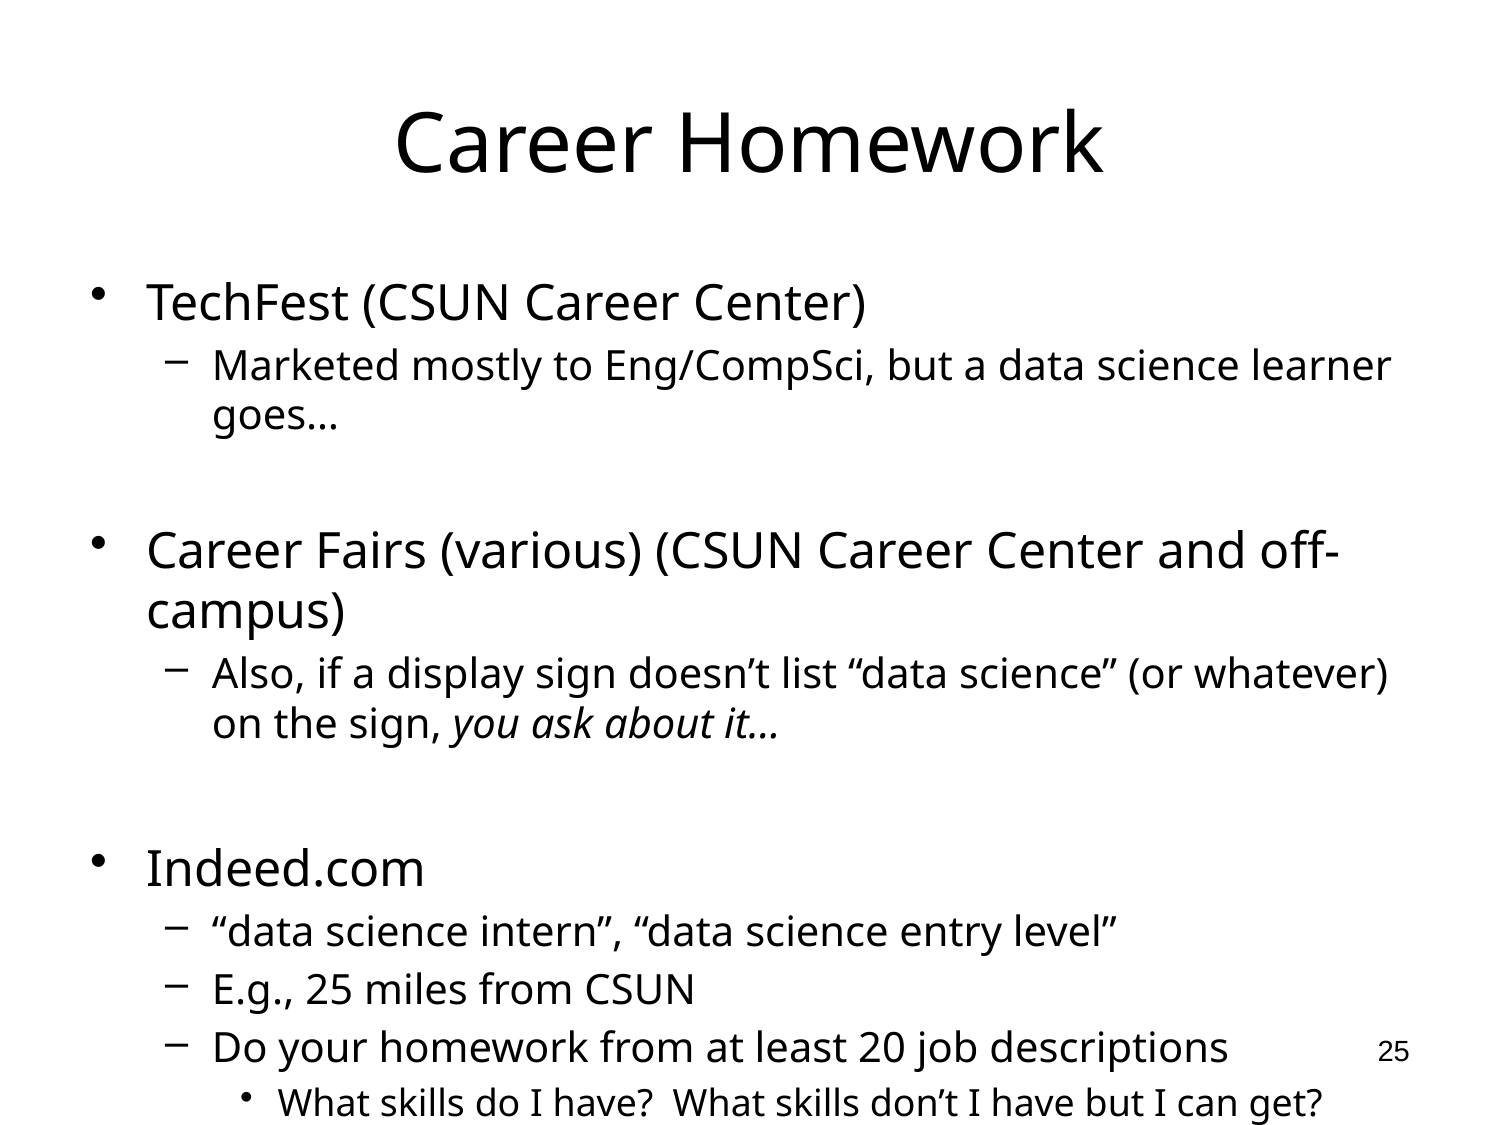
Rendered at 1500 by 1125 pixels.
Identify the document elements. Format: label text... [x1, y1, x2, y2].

list TechFest (CSUN Career Center) Marketed mostly to Eng/CompSci, but a data science learner goes… Career Fairs (various) (CSUN Career Center and off-campus) Also, if a display sign doesn’t list “data science” (or whatever) on the sign, you ask about it… Indeed.com “data science intern”, “data science entry level” E.g., 25 miles from CSUN Do your homework from at least 20 job descriptions What skills do I have? What skills don’t I have but I can get? What skills don’t I have that I don’t even know what the skill is? [75, 262, 1425, 1005]
title Career Homework [75, 45, 1425, 233]
slide_number <number> [1074, 1024, 1425, 1103]
